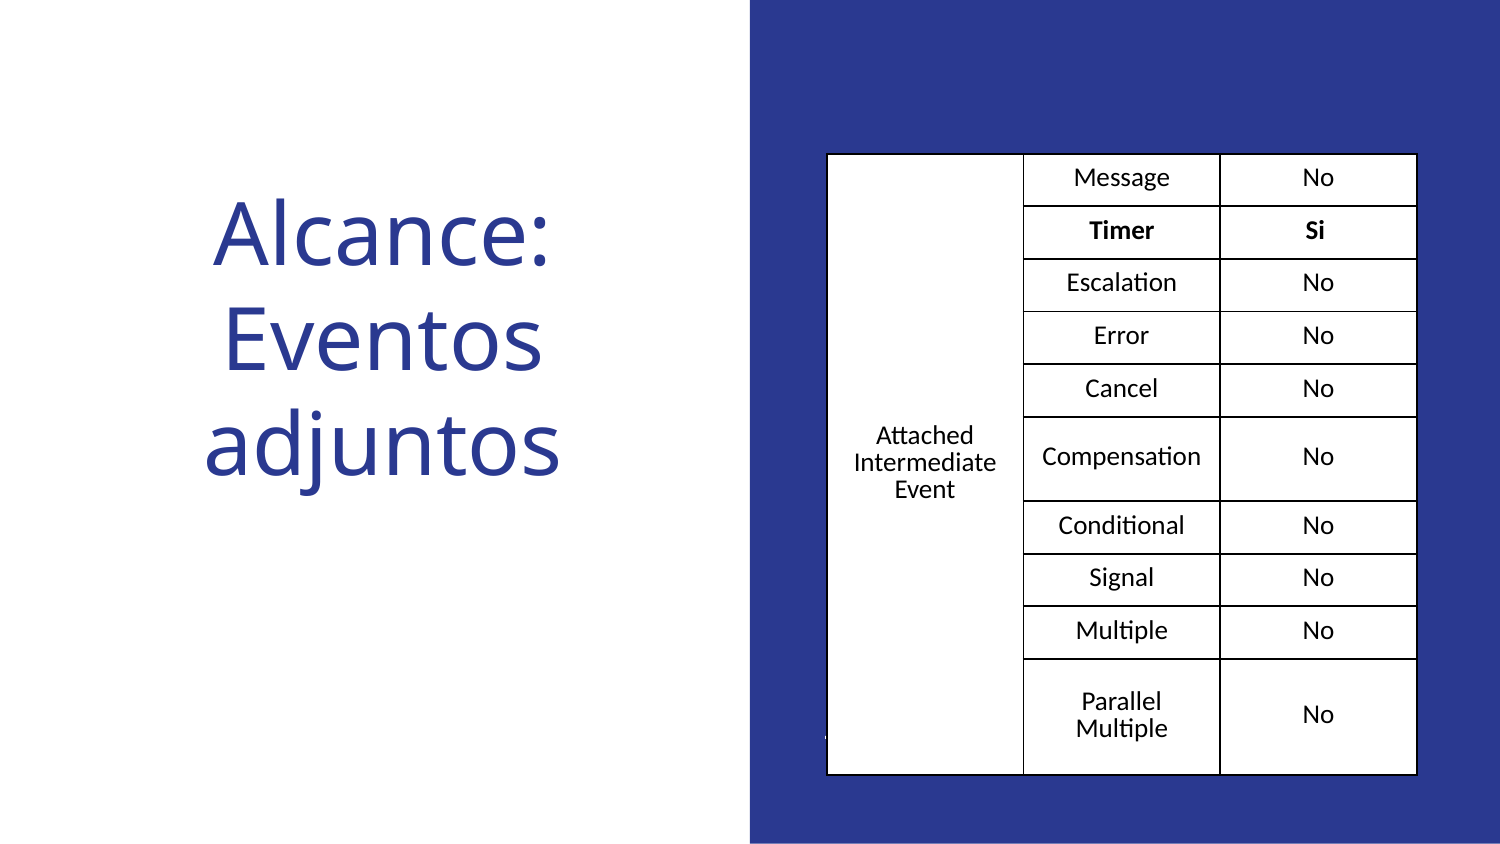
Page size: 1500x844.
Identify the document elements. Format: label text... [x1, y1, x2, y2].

table_cell Cancel [1024, 365, 1219, 416]
table_cell Conditional [1024, 502, 1219, 553]
table_cell No [1221, 418, 1416, 500]
table_header Message [1024, 155, 1219, 205]
table_cell No [1221, 260, 1416, 311]
table_cell Escalation [1024, 260, 1219, 311]
table_cell No [1221, 502, 1416, 553]
table_cell No [1221, 312, 1416, 363]
table_cell No [1221, 555, 1416, 605]
title Alcance: Eventos adjuntos [31, 251, 735, 508]
table_cell Timer [1024, 207, 1219, 258]
table_cell No [1221, 365, 1416, 416]
table_cell Signal [1024, 555, 1219, 605]
table_cell No [1221, 660, 1416, 774]
table_cell Error [1024, 312, 1219, 363]
table_cell No [1221, 607, 1416, 658]
table_header No [1221, 155, 1416, 205]
table_cell Multiple [1024, 607, 1219, 658]
table_cell Compensation [1024, 418, 1219, 500]
table_cell Si [1221, 207, 1416, 258]
table_cell Parallel Multiple [1024, 660, 1219, 774]
table_header Attached Intermediate Event [828, 155, 1023, 774]
